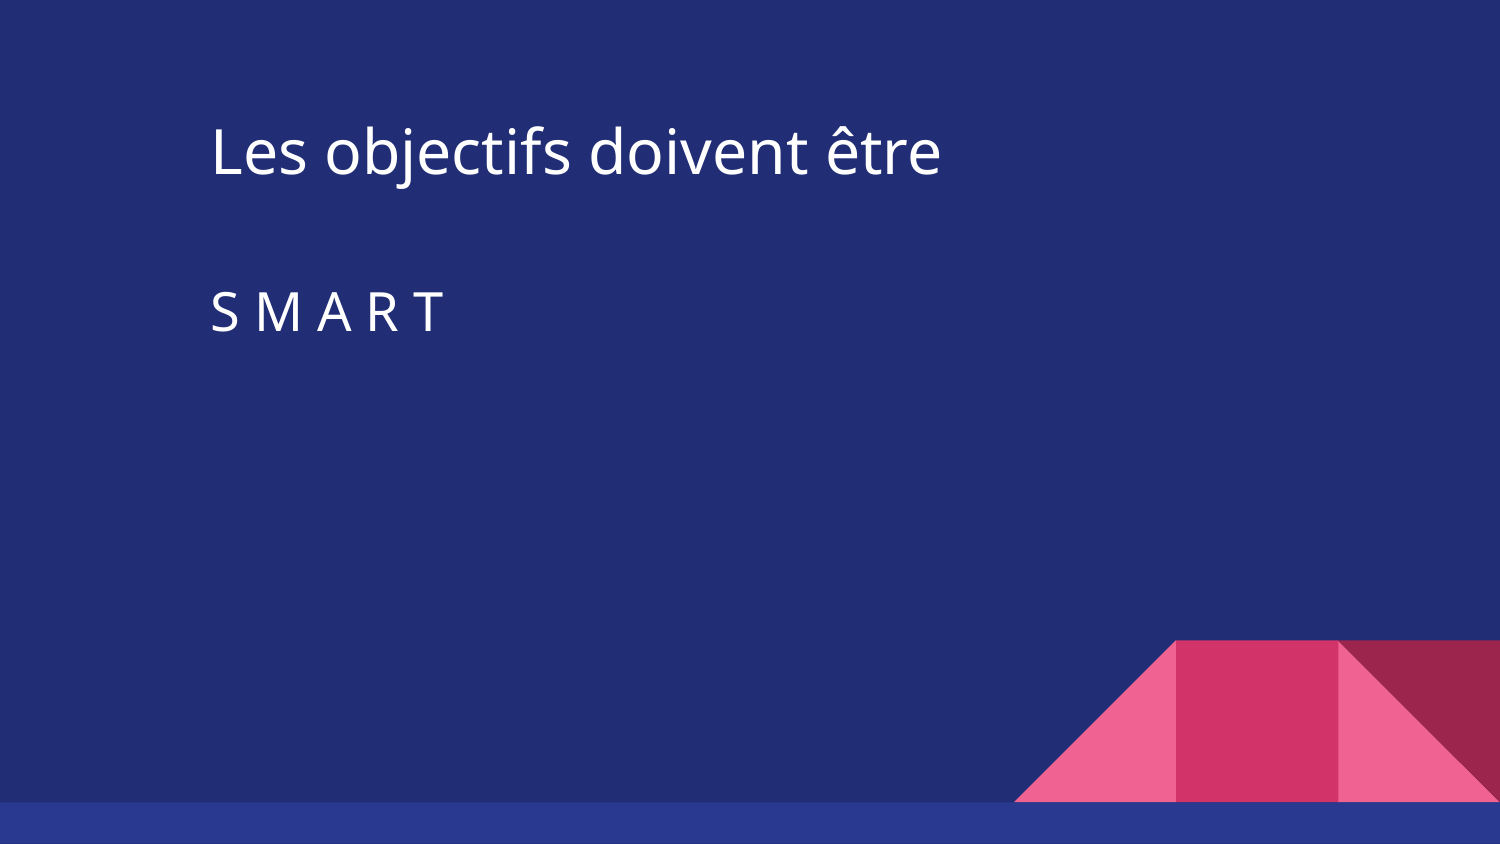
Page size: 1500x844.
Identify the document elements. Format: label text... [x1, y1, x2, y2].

text_box Les objectifs doivent être S M A R T [195, 97, 1273, 624]
